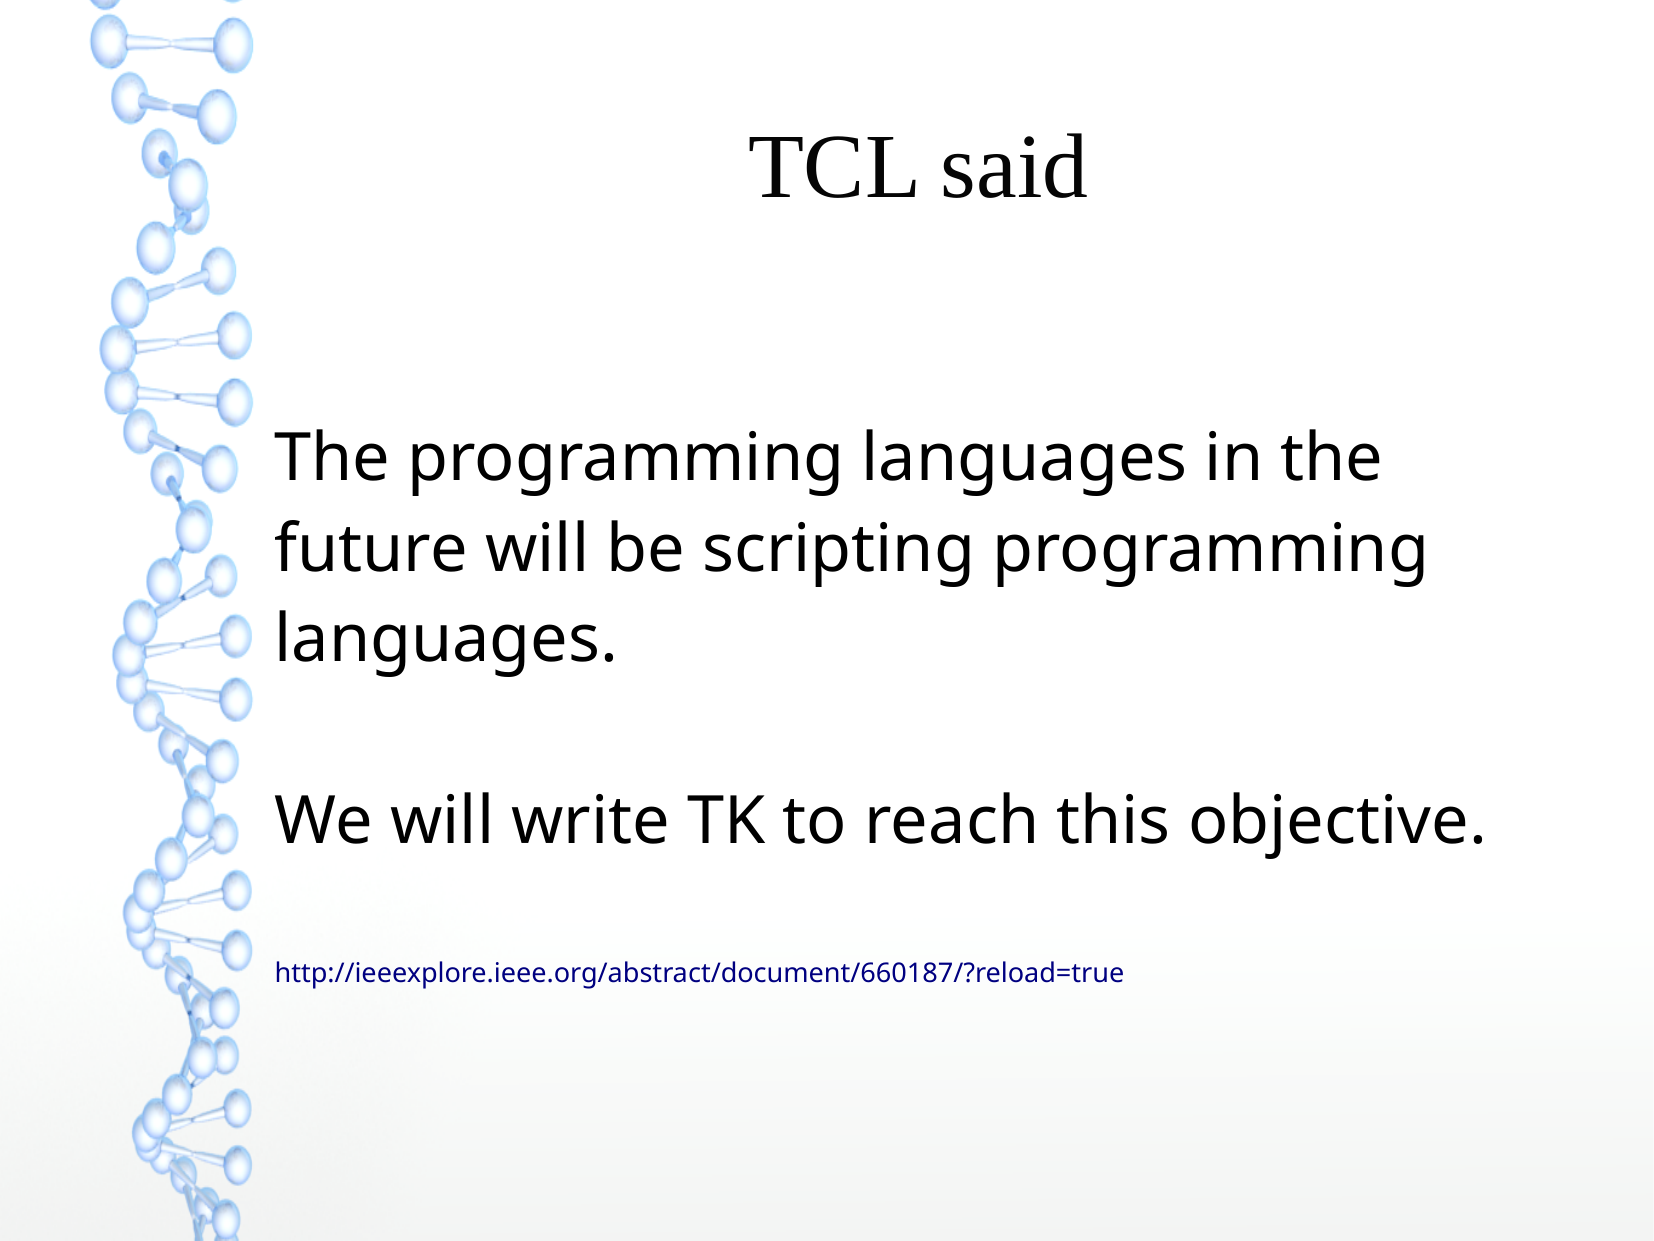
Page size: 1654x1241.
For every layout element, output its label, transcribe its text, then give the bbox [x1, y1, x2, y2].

picture [0, 0, 1654, 1241]
text_box The programming languages in the future will be scripting programming languages. We will write TK to reach this objective. http://ieeexplore.ieee.org/abstract/document/660187/?reload=true [259, 401, 1571, 1102]
title TCL said [265, 89, 1595, 243]
